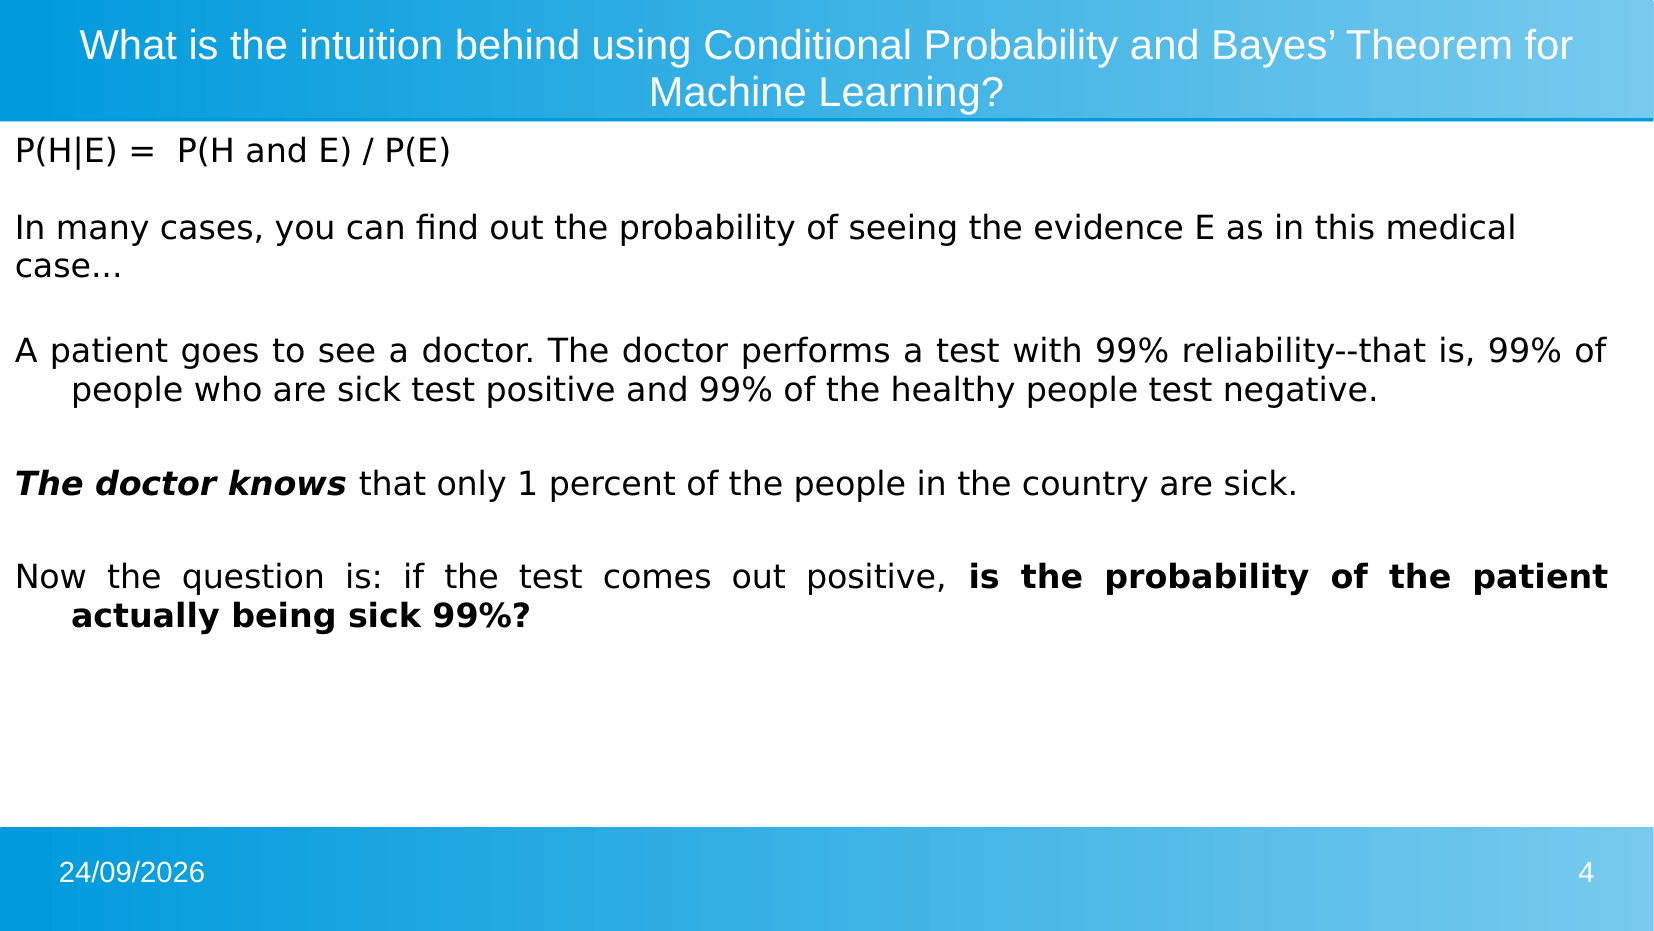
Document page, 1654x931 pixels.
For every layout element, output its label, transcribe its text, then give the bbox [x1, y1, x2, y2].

text_box P(H|E) = P(H and E) / P(E) In many cases, you can find out the probability of seeing the evidence E as in this medical case... A patient goes to see a doctor. The doctor performs a test with 99% reliability--that is, 99% of people who are sick test positive and 99% of the healthy people test negative. The doctor knows that only 1 percent of the people in the country are sick. Now the question is: if the test comes out positive, is the probability of the patient actually being sick 99%? [0, 124, 1625, 827]
title What is the intuition behind using Conditional Probability and Bayes’ Theorem for Machine Learning? [59, 22, 1595, 116]
